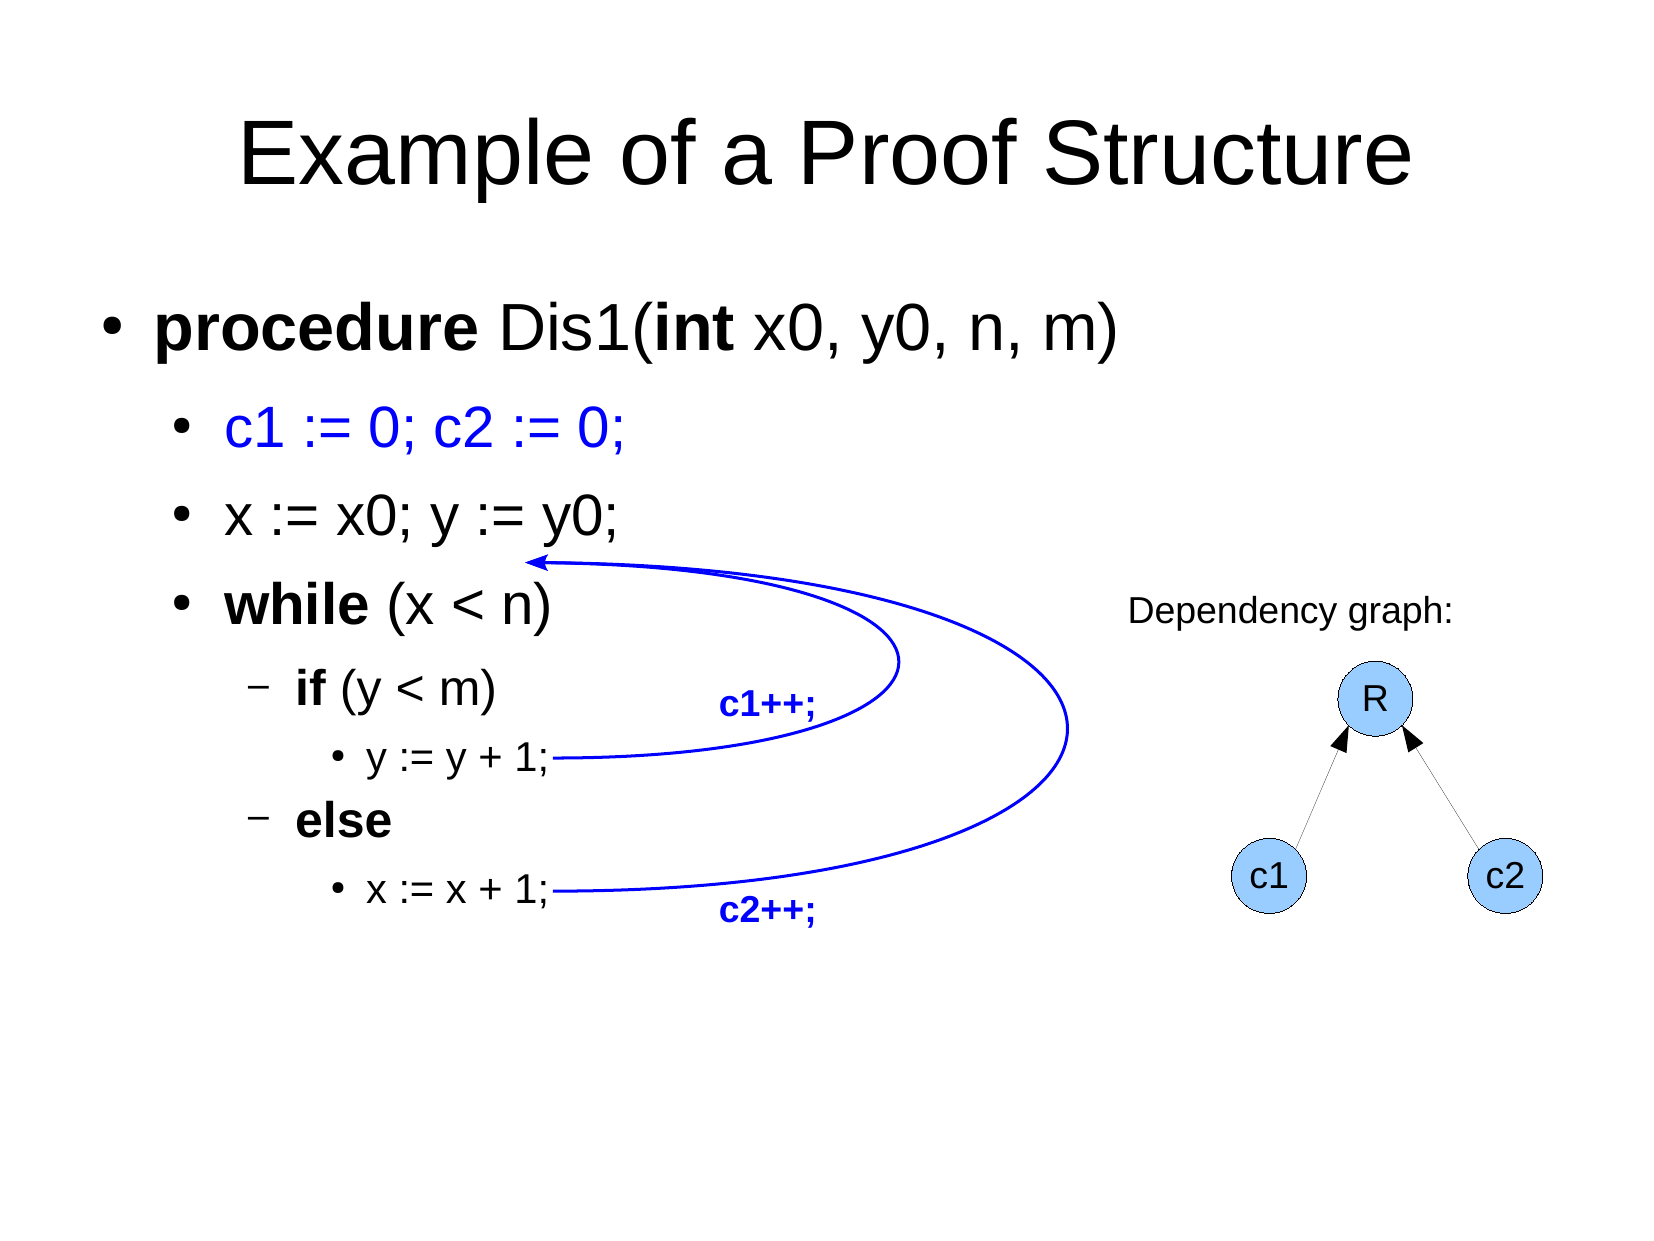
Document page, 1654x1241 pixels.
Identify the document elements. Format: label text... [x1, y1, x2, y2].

text_box c1 [1231, 838, 1307, 914]
text_box Dependency graph: [1112, 581, 1526, 639]
text_box c1++; [562, 675, 938, 732]
text_box R [1337, 661, 1413, 737]
text_box c2 [1467, 838, 1543, 914]
title Example of a Proof Structure [82, 56, 1571, 250]
list procedure Dis1(int x0, y0, n, m) c1 := 0; c2 := 0; x := x0; y := y0; while (x < n) if (y < m) y := y + 1; else x := x + 1; [82, 290, 1571, 1109]
